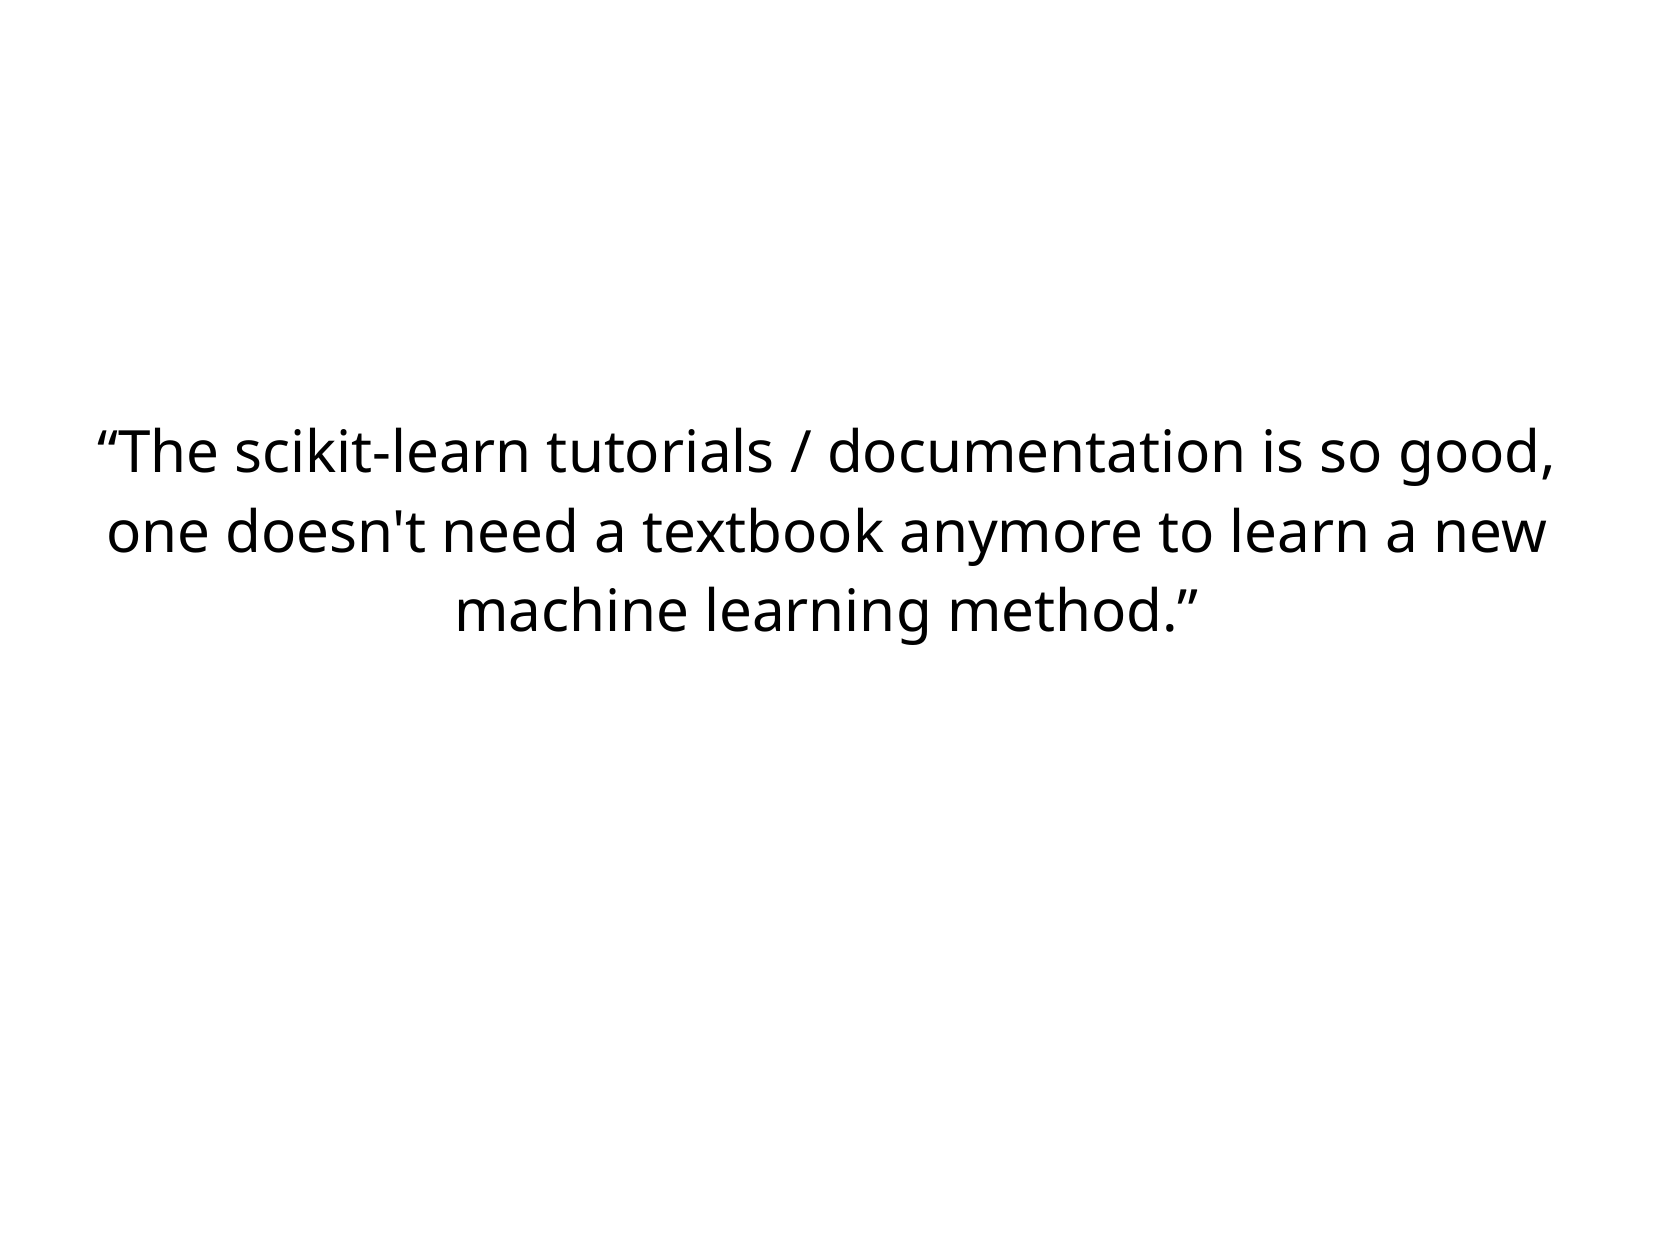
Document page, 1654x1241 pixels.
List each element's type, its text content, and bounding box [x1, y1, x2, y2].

subtitle “The scikit-learn tutorials / documentation is so good, one doesn't need a textbook anymore to learn a new machine learning method.” [82, 49, 1571, 1010]
